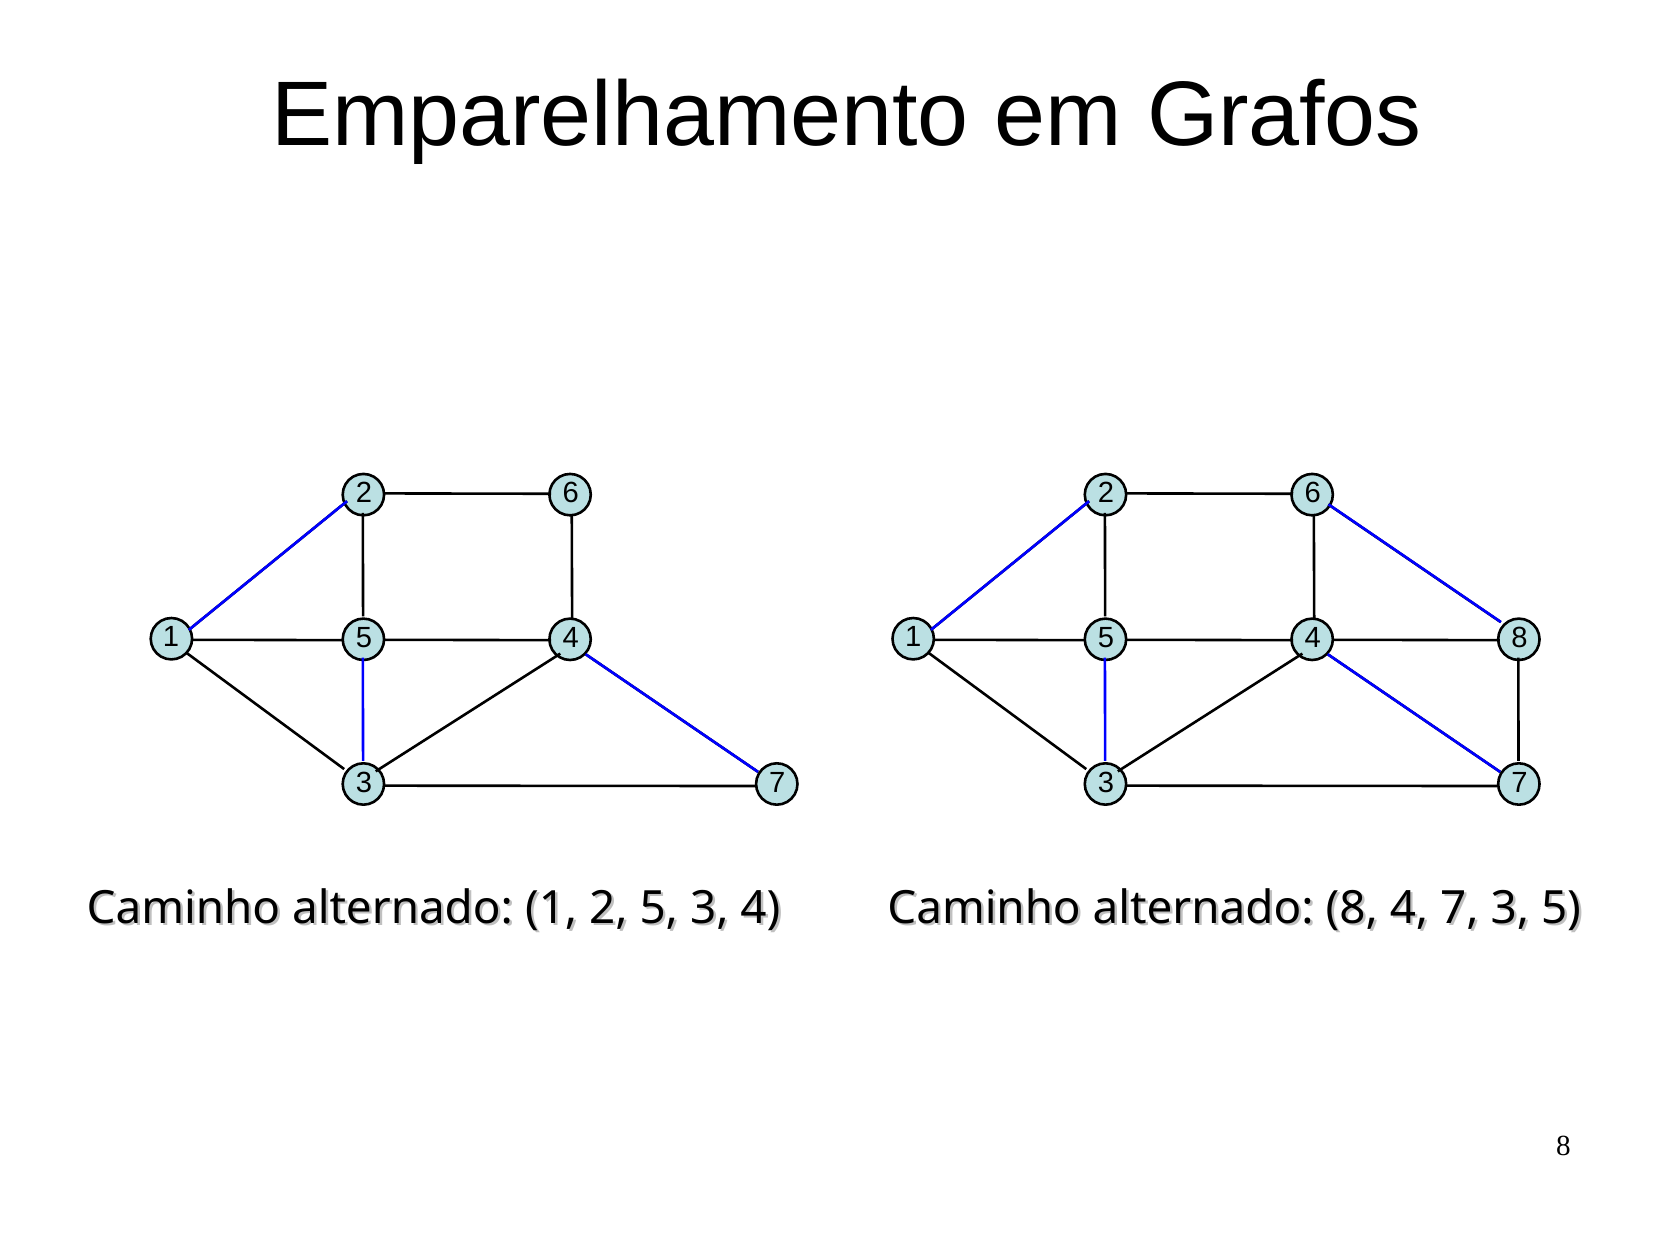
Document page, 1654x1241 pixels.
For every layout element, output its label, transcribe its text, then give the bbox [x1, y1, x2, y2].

text_box 3 [340, 758, 387, 807]
text_box 5 [340, 613, 387, 662]
text_box 4 [1289, 613, 1336, 662]
text_box 7 [754, 758, 801, 807]
text_box Caminho alternado: (8, 4, 7, 3, 5)‏ [991, 844, 1478, 967]
text_box Caminho alternado: (1, 2, 5, 3, 4)‏ [190, 844, 678, 967]
text_box 1 [890, 612, 937, 661]
text_box 5 [1083, 613, 1130, 662]
text_box 2 [1083, 468, 1130, 518]
text_box 1 [148, 612, 194, 661]
title Emparelhamento em Grafos [261, 0, 1433, 228]
text_box 2 [340, 468, 387, 518]
text_box 3 [1083, 758, 1130, 807]
text_box 8 [1496, 613, 1543, 662]
text_box 6 [547, 468, 594, 518]
text_box 7 [1496, 758, 1543, 807]
text_box 6 [1289, 468, 1336, 518]
text_box 4 [547, 613, 594, 662]
